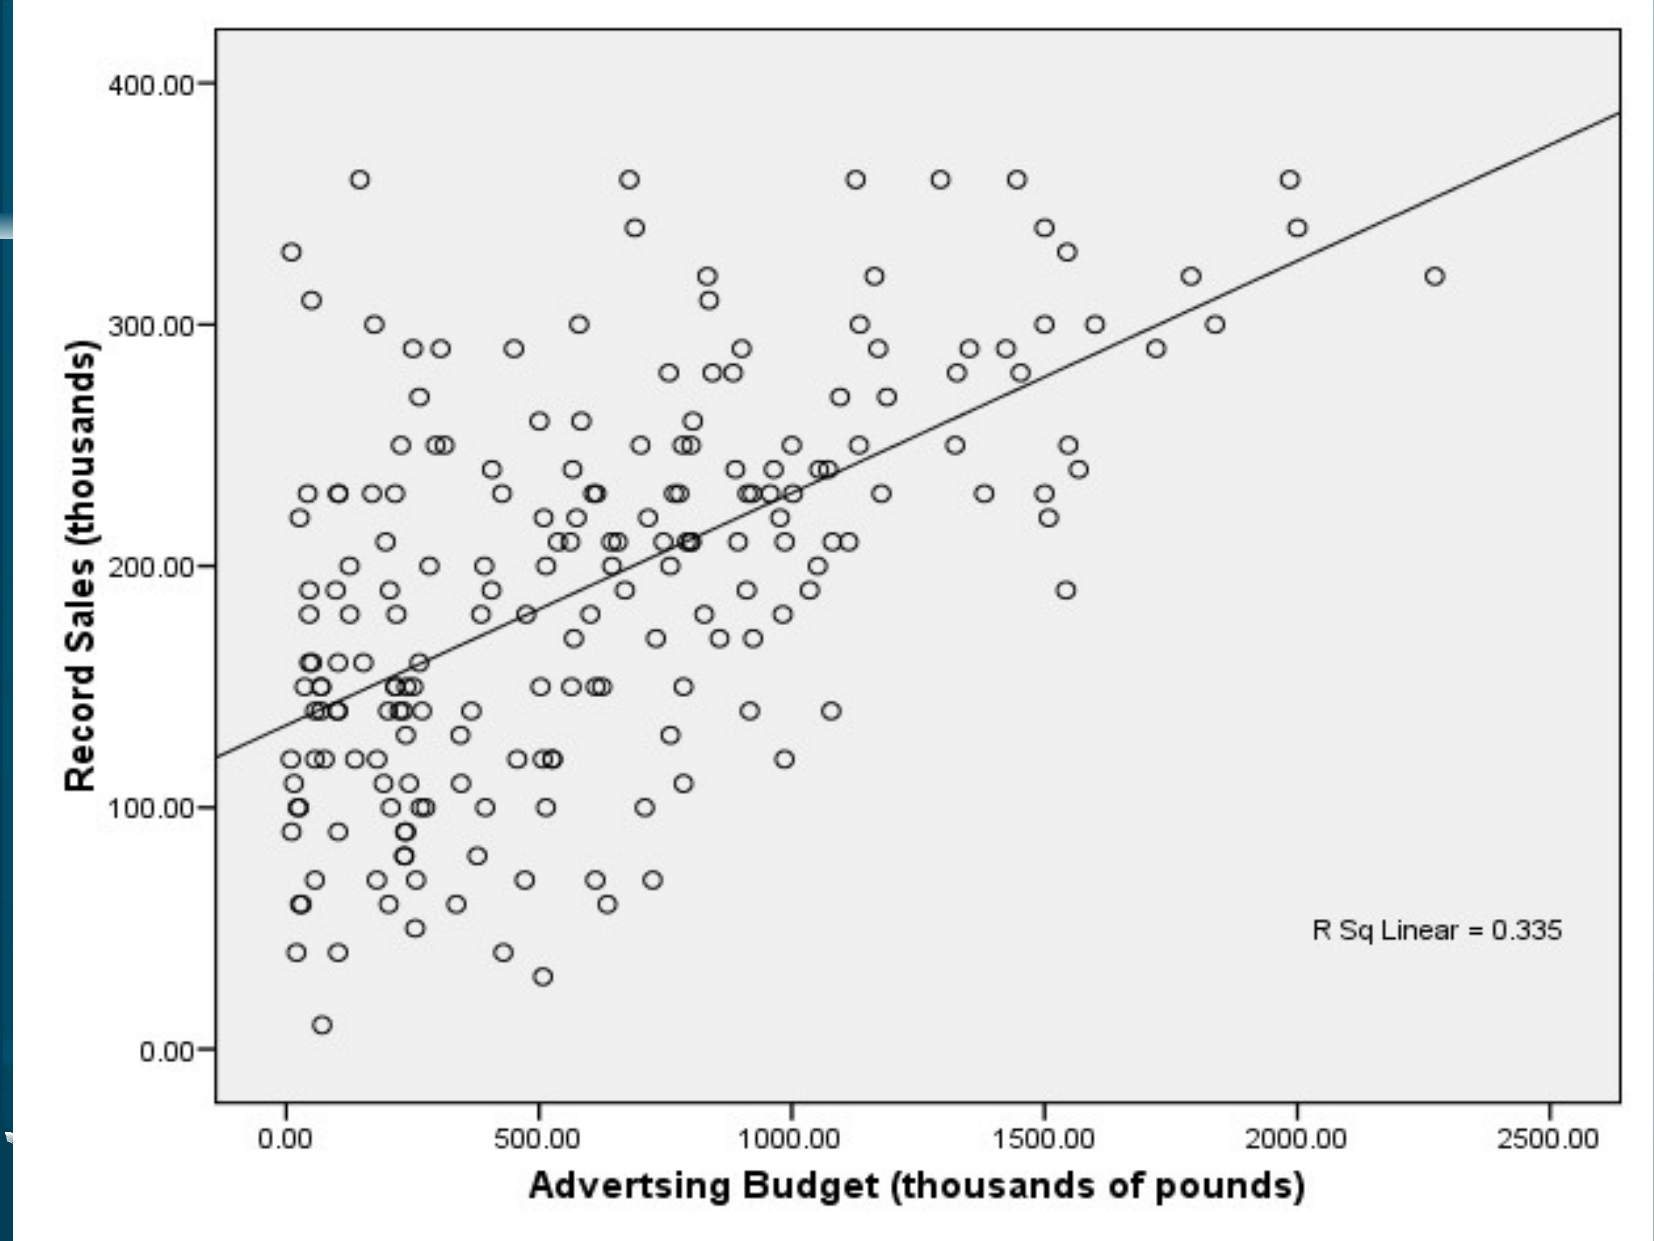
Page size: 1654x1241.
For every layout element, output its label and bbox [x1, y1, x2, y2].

text_box [13, 0, 1654, 1241]
